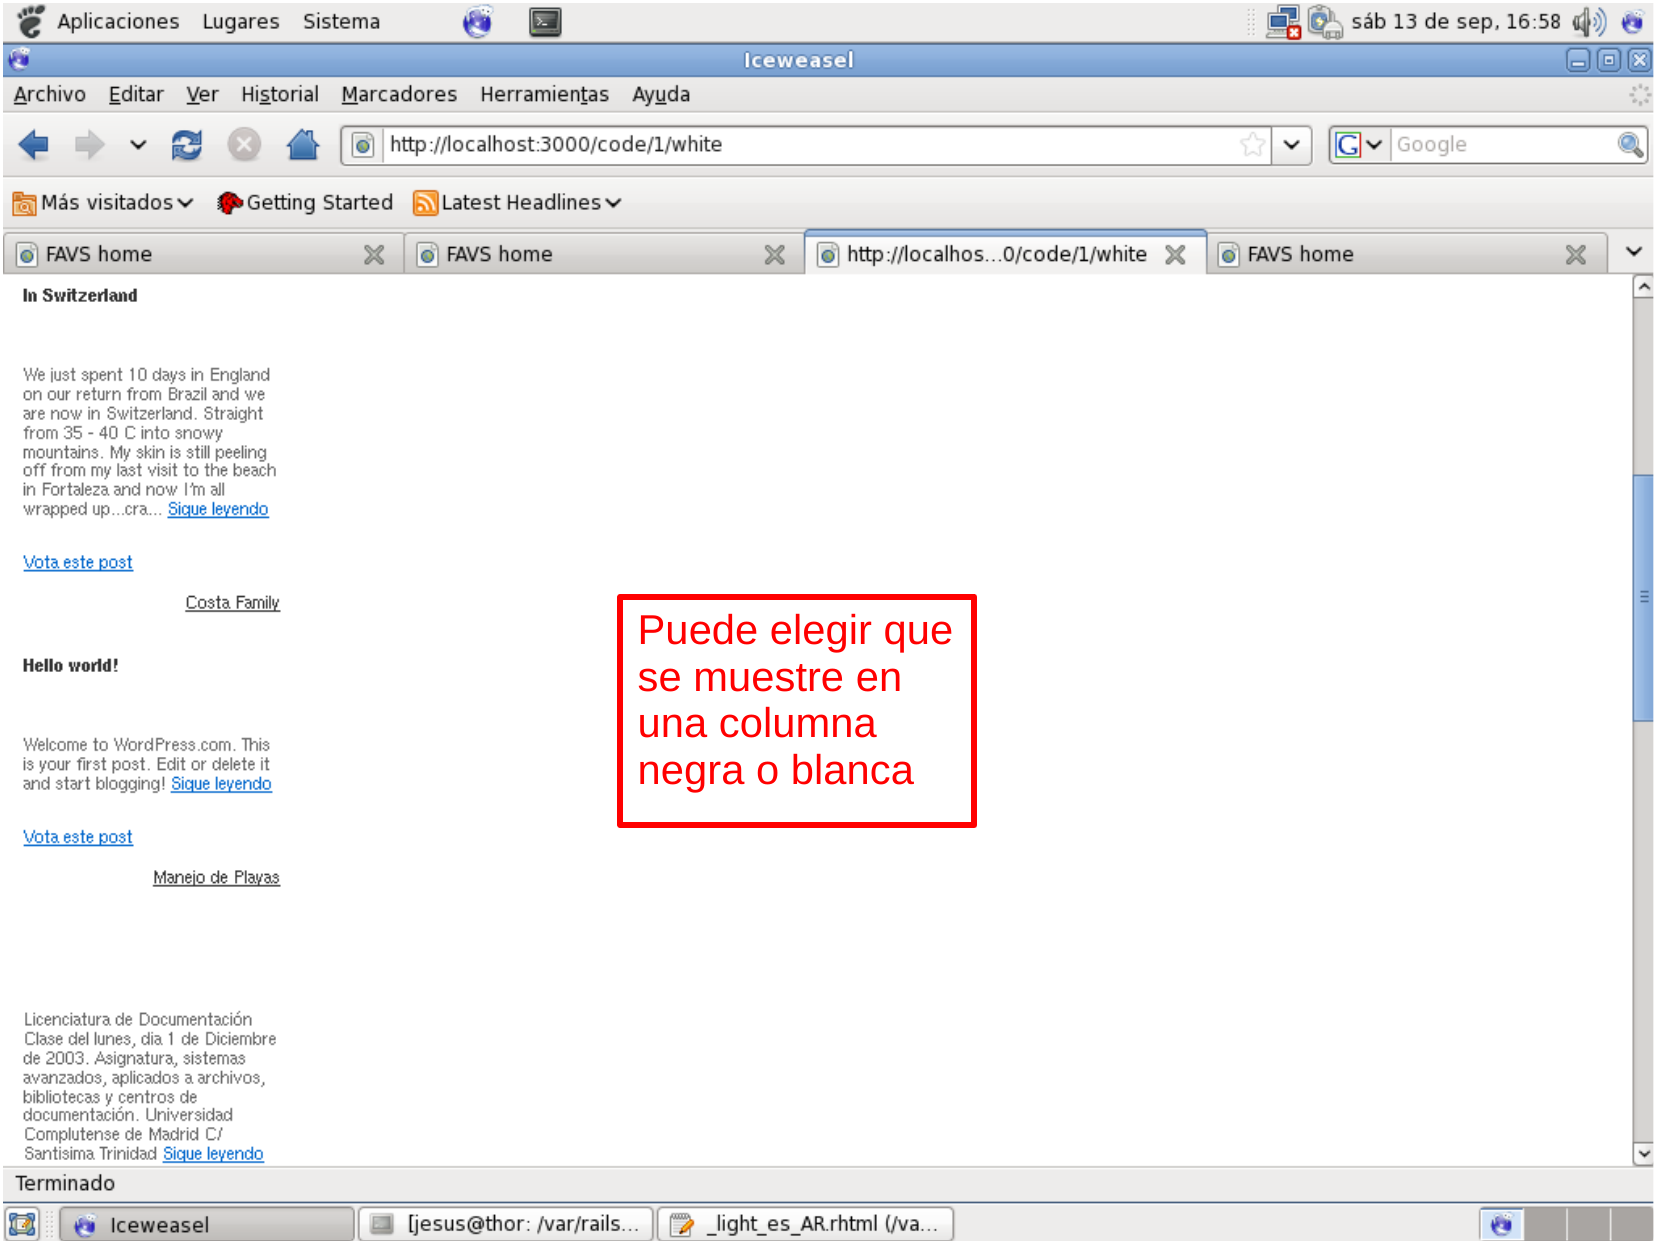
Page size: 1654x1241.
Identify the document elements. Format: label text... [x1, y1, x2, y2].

picture [3, 3, 1654, 1241]
text_box Puede elegir que se muestre en una columna negra o blanca [620, 596, 975, 826]
